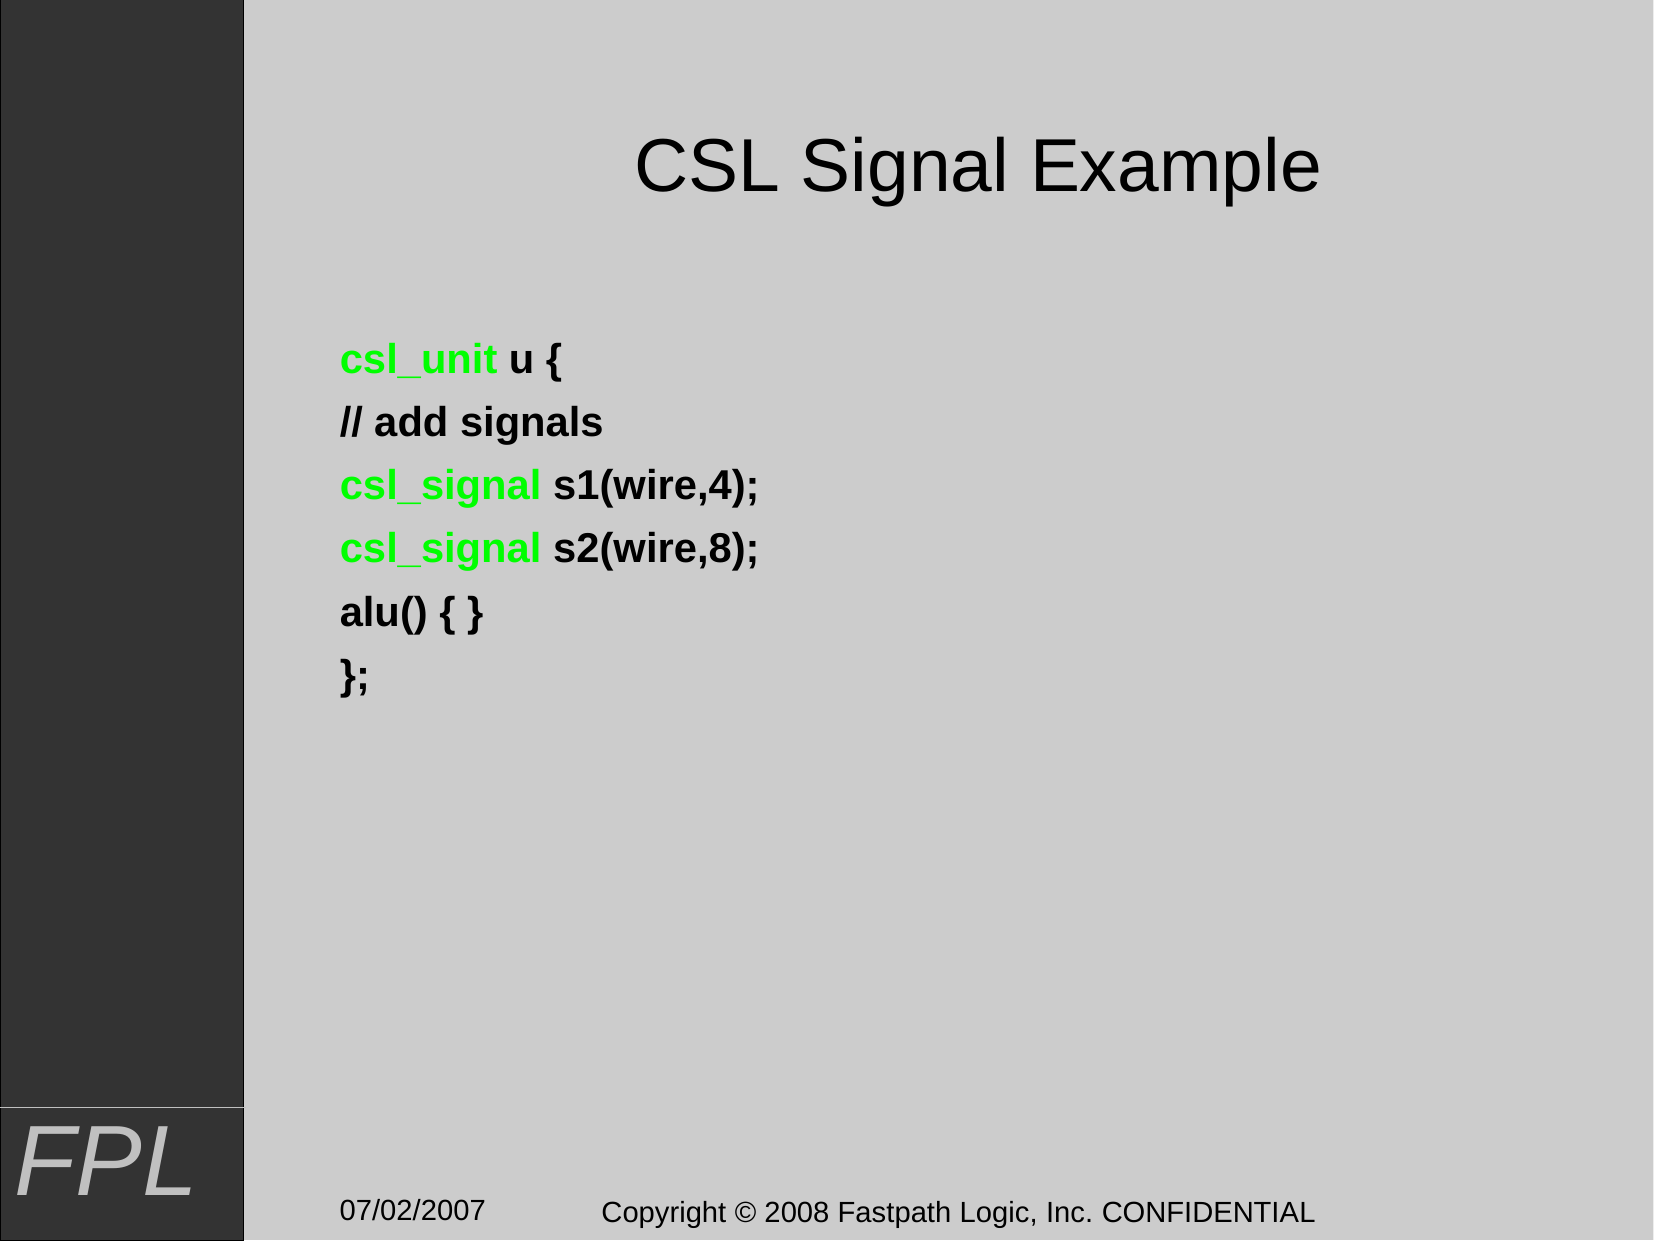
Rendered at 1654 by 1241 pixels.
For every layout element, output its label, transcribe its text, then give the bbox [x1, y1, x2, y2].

title CSL Signal Example [427, 57, 1530, 272]
list csl_unit u { // add signals csl_signal s1(wire,4); csl_signal s2(wire,8); alu() { } }; [322, 272, 1635, 1179]
